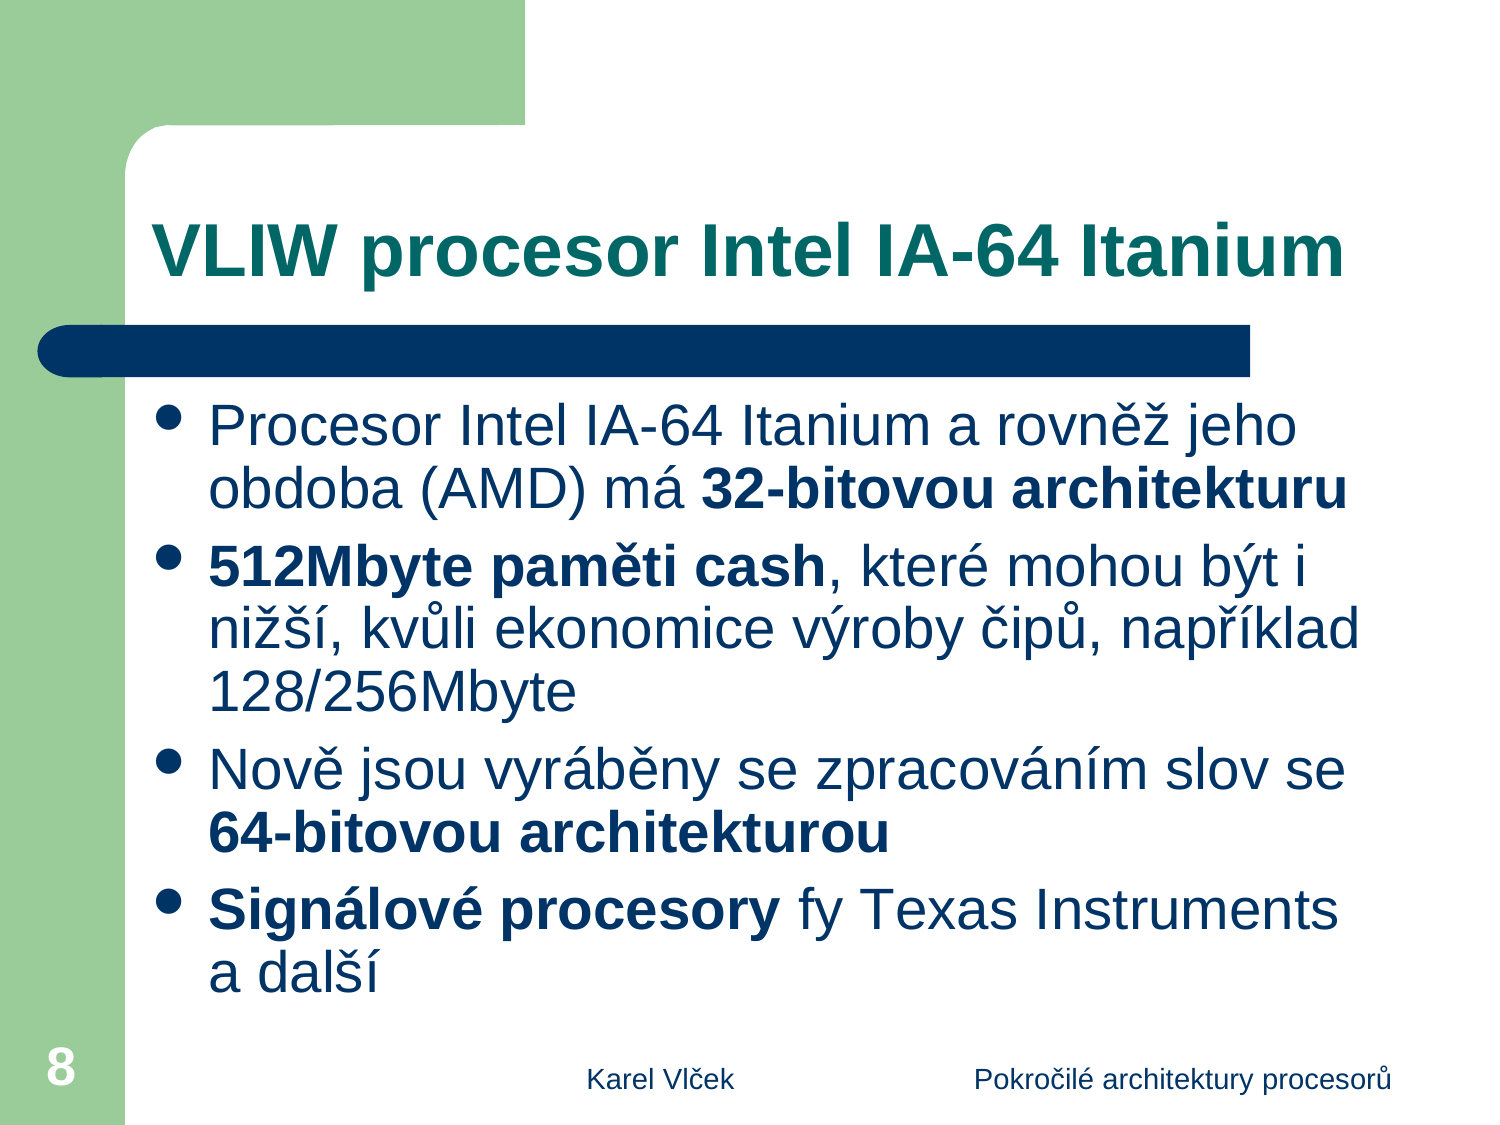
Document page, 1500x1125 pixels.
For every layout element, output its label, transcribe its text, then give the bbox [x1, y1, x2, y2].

list Procesor Intel IA-64 Itanium a rovněž jeho obdoba (AMD) má 32-bitovou architekturu 512Mbyte paměti cash, které mohou být i nižší, kvůli ekonomice výroby čipů, například 128/256Mbyte Nově jsou vyráběny se zpracováním slov se 64-bitovou architekturou Signálové procesory fy Texas Instruments a další [137, 387, 1400, 1035]
title VLIW procesor Intel IA-64 Itanium [136, 136, 1414, 301]
